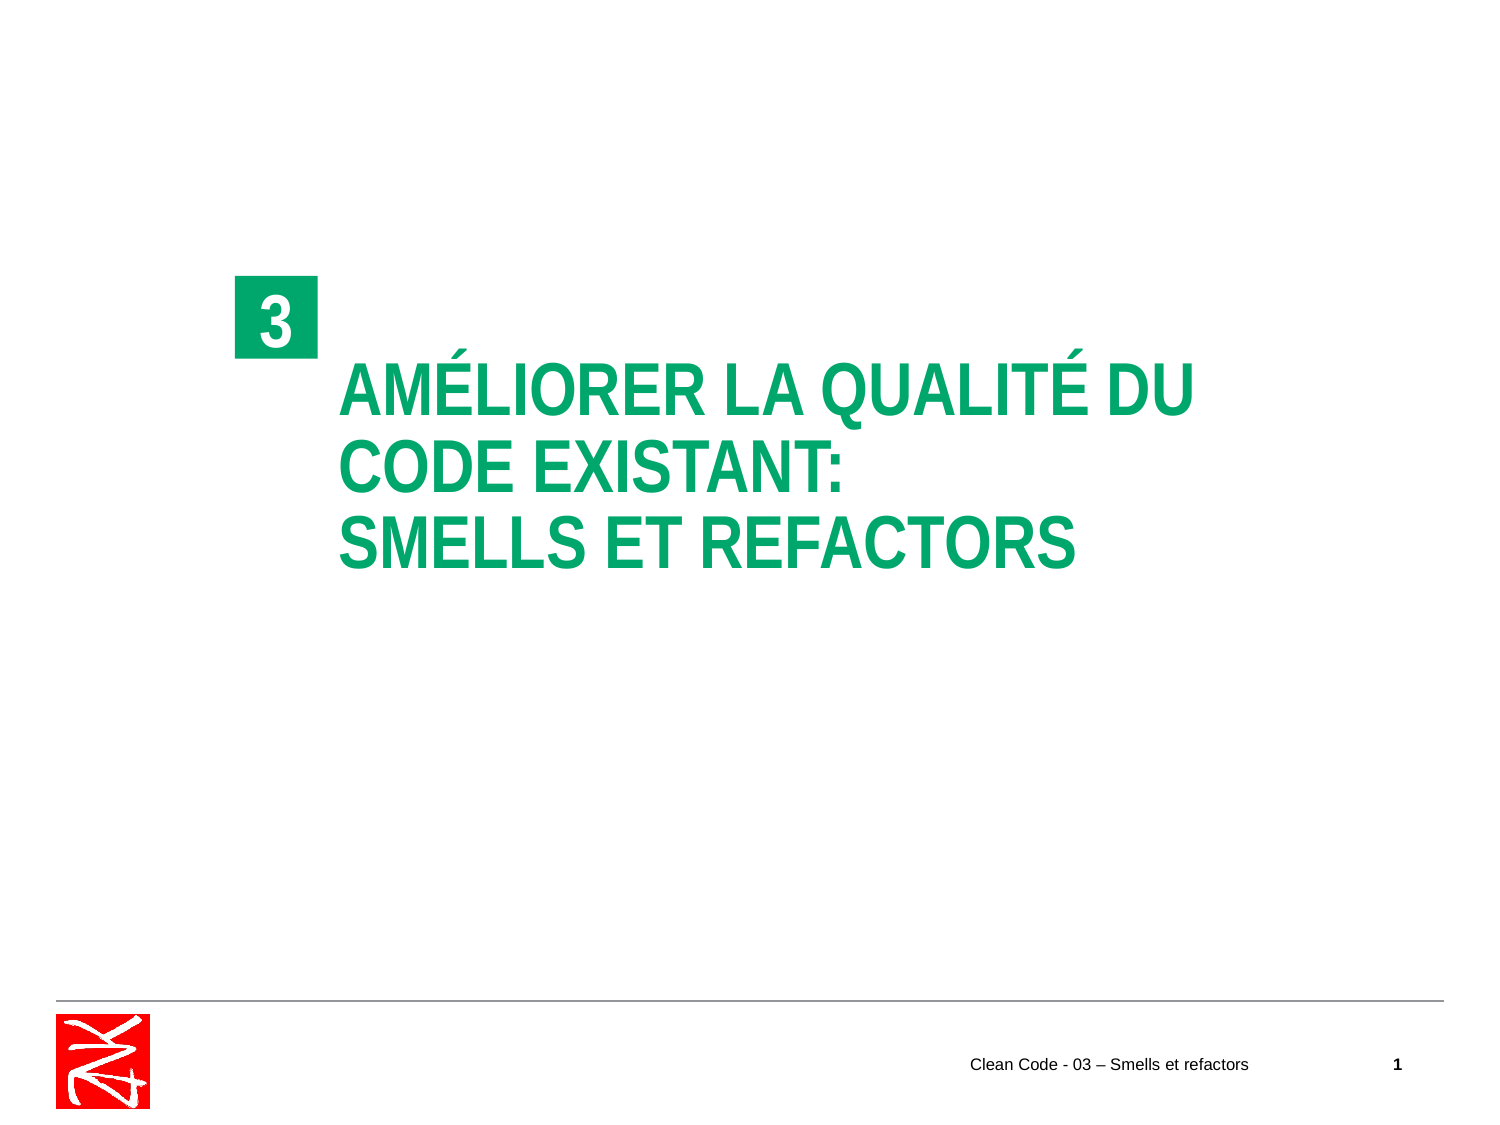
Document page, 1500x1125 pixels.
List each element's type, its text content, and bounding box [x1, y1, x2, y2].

slide_number <number> [1372, 1049, 1403, 1079]
subtitle 3 [234, 275, 318, 359]
title Améliorer la qualité du code existant: smells et refactors [338, 354, 1353, 823]
picture [55, 1014, 151, 1109]
footer Clean Code - 03 – Smells et refactors [919, 1049, 1250, 1079]
